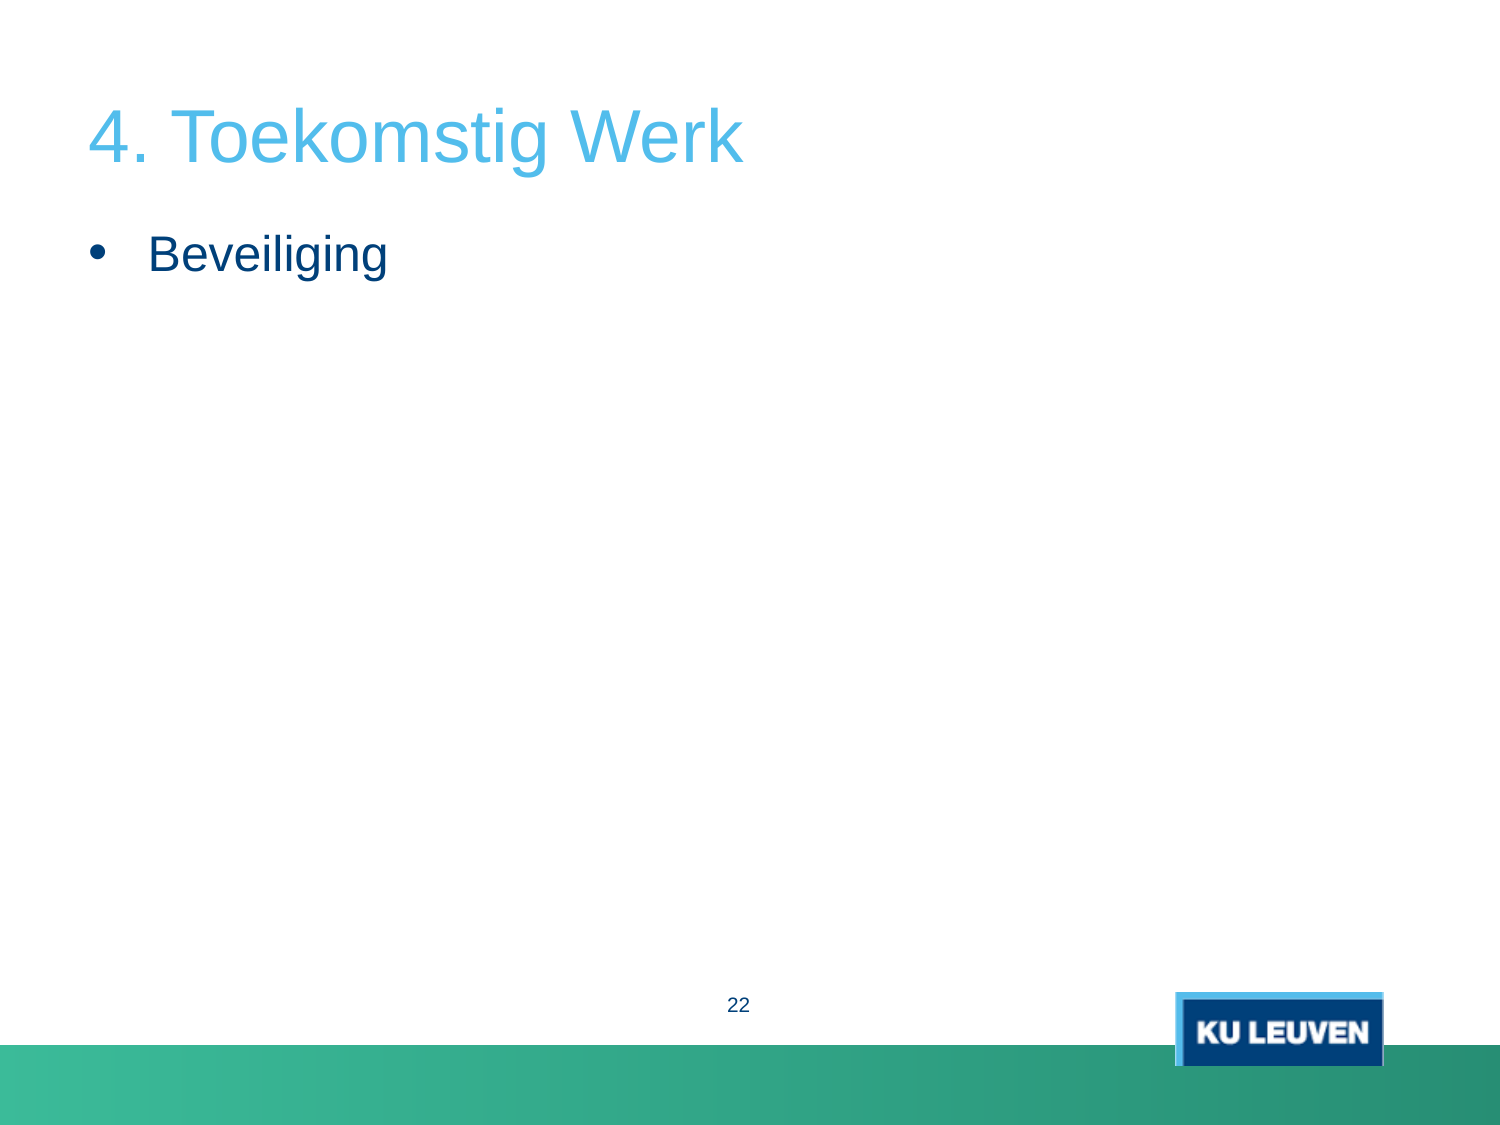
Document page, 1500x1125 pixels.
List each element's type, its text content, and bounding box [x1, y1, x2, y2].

title 4. Toekomstig Werk [88, 29, 1456, 178]
picture [1175, 992, 1384, 1066]
slide_number <number> [596, 992, 750, 1040]
list Beveiliging [88, 221, 1456, 948]
